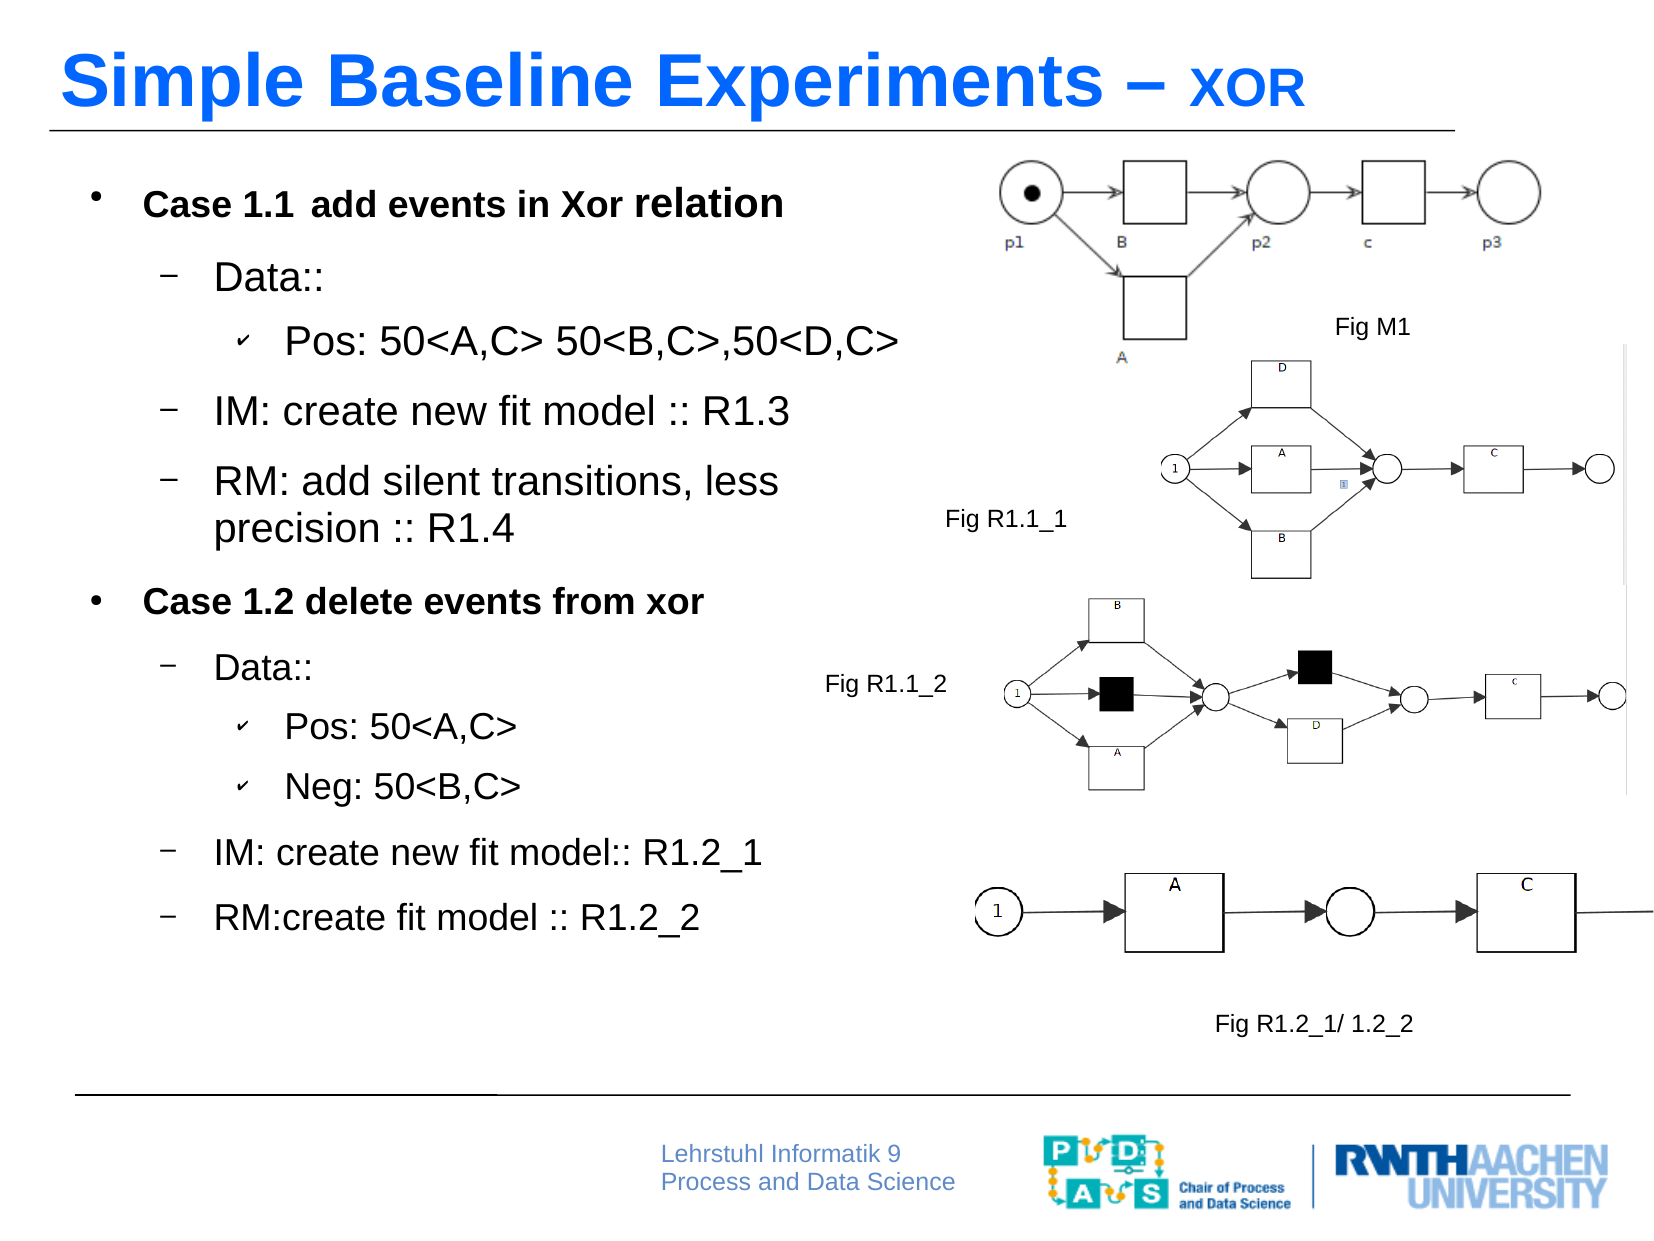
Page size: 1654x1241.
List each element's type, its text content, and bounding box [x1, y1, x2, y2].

text_box Fig R1.2_1/ 1.2_2 [1200, 999, 1441, 1045]
text_box Fig M1 [1320, 303, 1470, 344]
text_box Fig R1.1_2 [810, 660, 975, 706]
picture [975, 149, 1627, 796]
picture [975, 854, 1654, 963]
list Case 1.1 add events in Xor relation Data:: Pos: 50<A,C> 50<B,C>,50<D,C> IM: create new fit model :: R1.3 RM: add silent transitions, less precision :: R1.4 Case 1.2 delete events from xor Data:: Pos: 50<A,C> Neg: 50<B,C> IM: create new fit model:: R1.2_1 RM:create fit model :: R1.2_2 [71, 165, 931, 1021]
title Simple Baseline Experiments – XOR [60, 30, 1549, 131]
picture [1005, 1090, 1647, 1241]
text_box Fig R1.1_1 [930, 495, 1096, 541]
